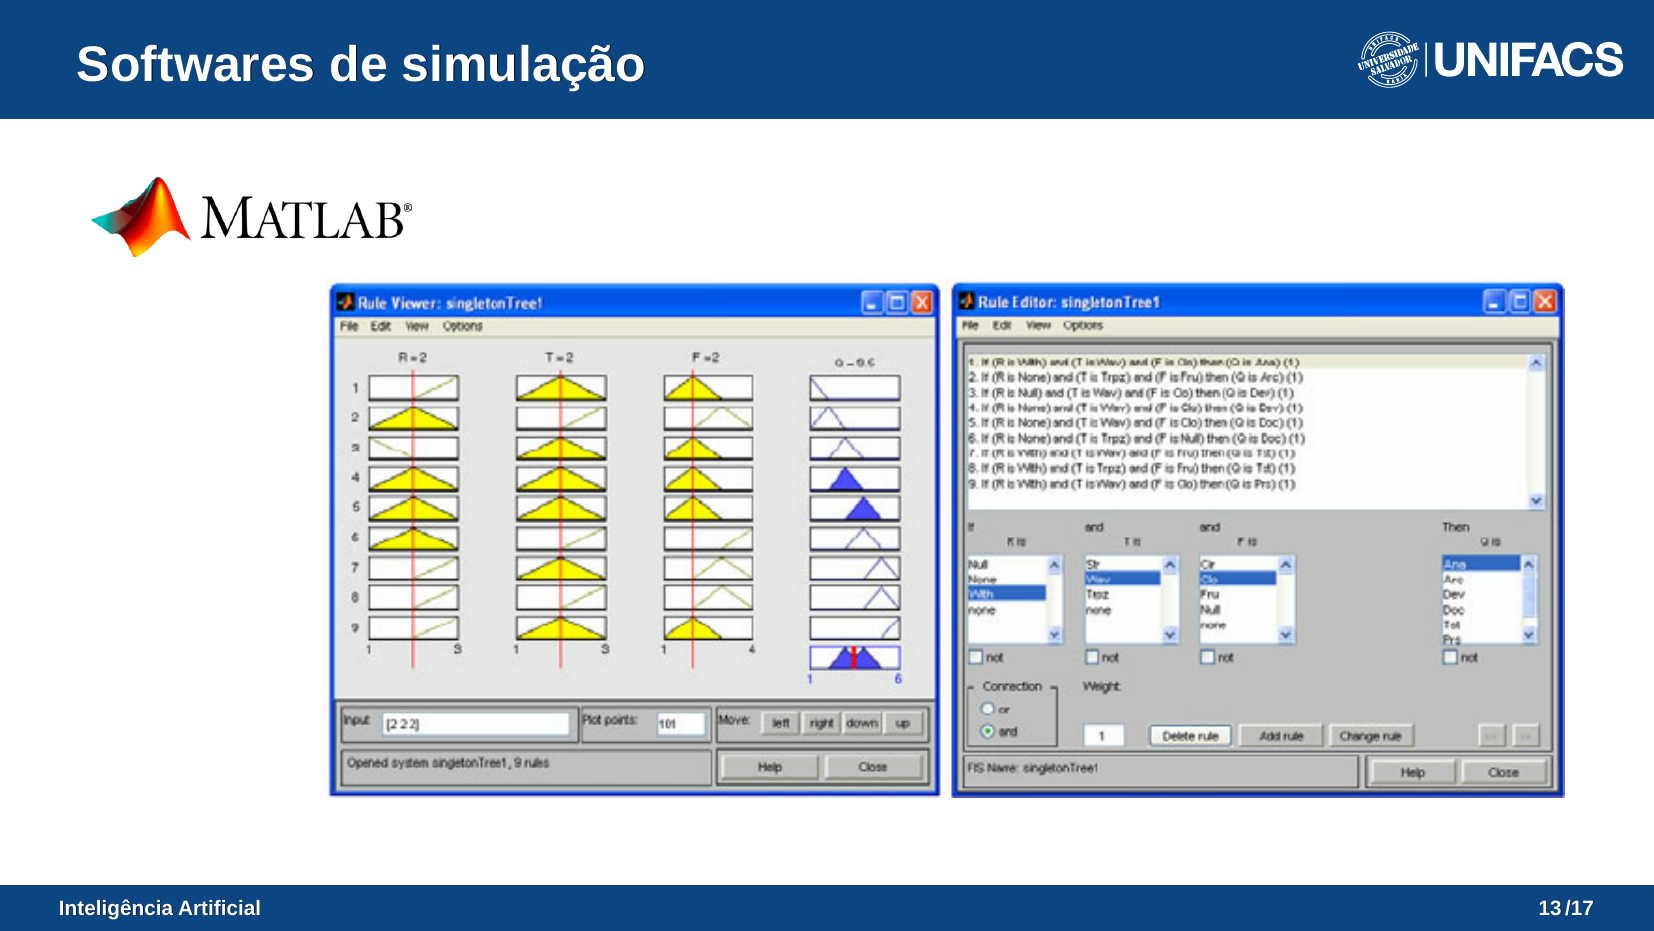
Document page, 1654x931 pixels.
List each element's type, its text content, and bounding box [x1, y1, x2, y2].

picture [324, 278, 1565, 798]
text_box Softwares de simulação [76, 7, 1241, 120]
picture [88, 157, 414, 266]
